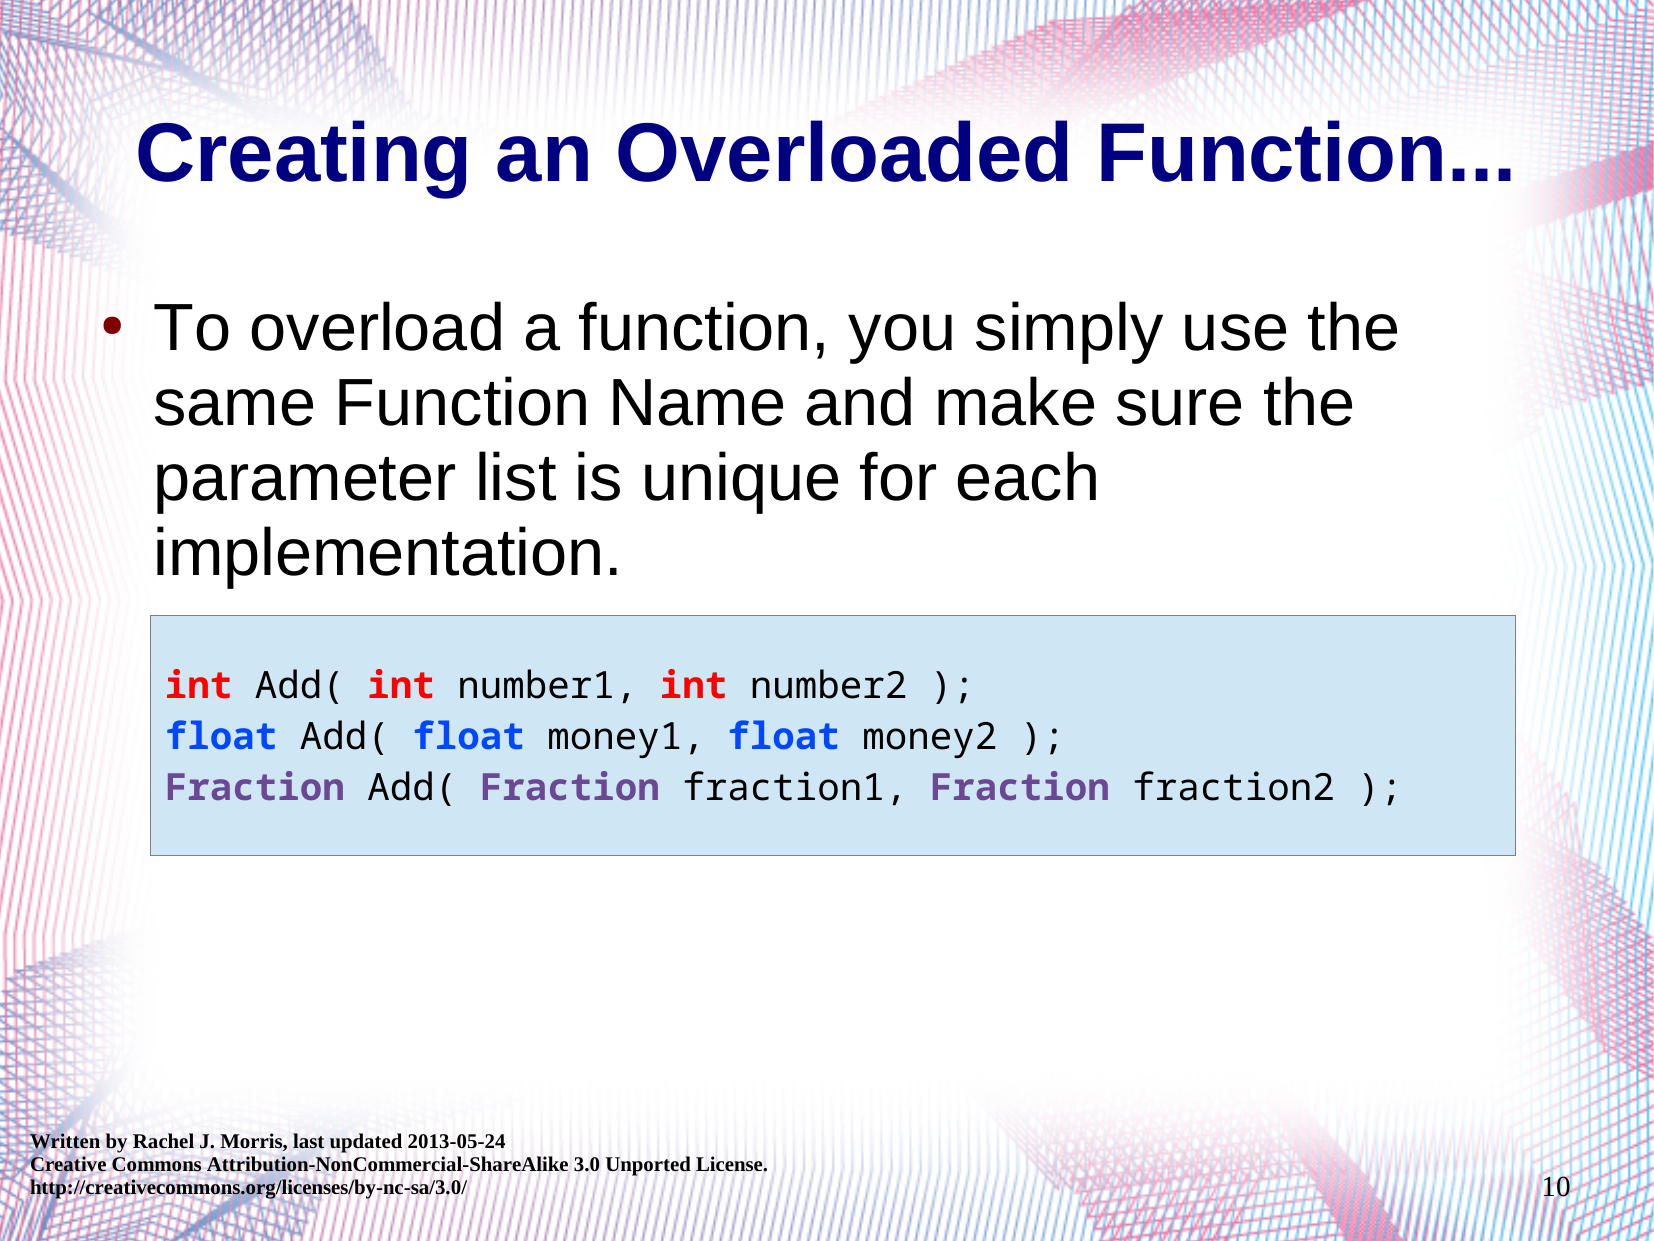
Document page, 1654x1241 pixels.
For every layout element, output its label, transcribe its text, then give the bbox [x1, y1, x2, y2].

title Creating an Overloaded Function... [82, 49, 1571, 257]
text_box int Add( int number1, int number2 ); float Add( float money1, float money2 ); Fraction Add( Fraction fraction1, Fraction fraction2 ); [150, 615, 1516, 856]
picture [0, 0, 1654, 1241]
list To overload a function, you simply use the same Function Name and make sure the parameter list is unique for each implementation. [82, 290, 1571, 590]
